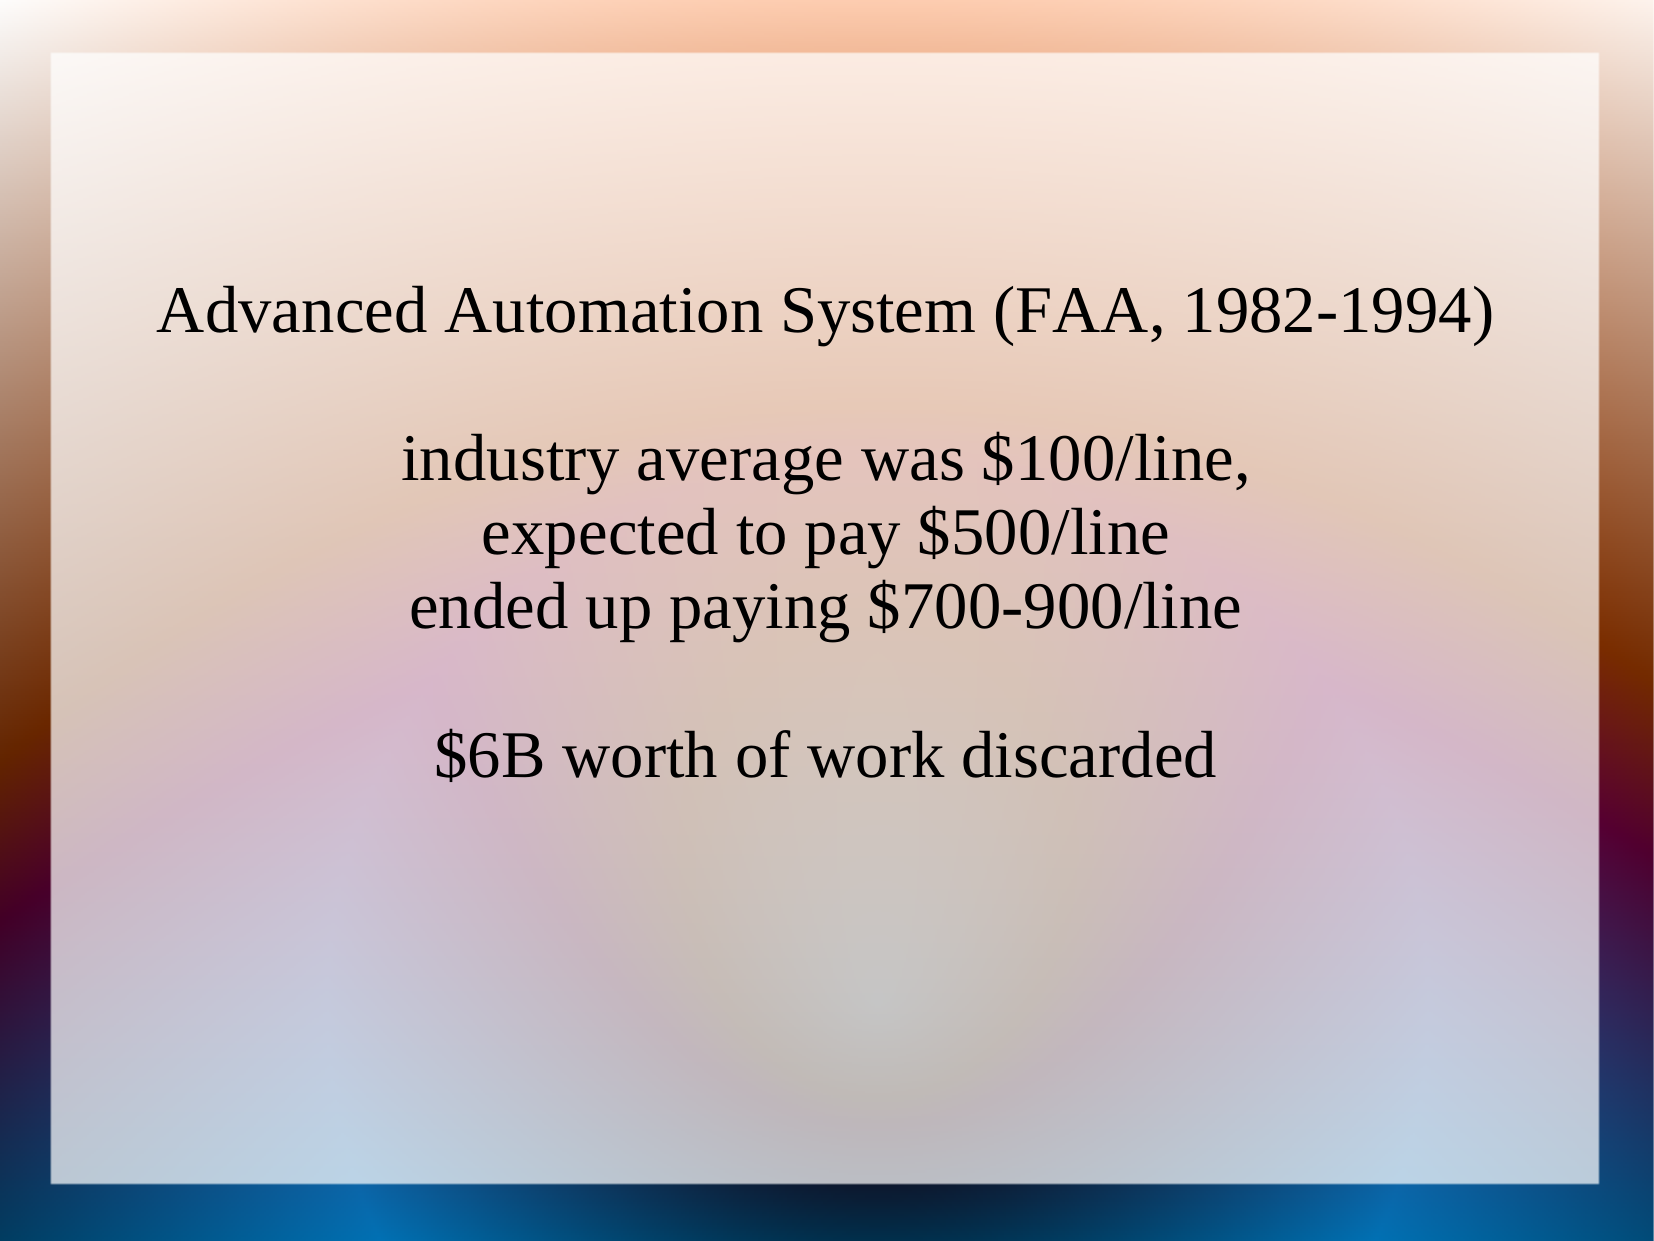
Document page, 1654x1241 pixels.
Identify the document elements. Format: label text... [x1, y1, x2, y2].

picture [0, 0, 1654, 1241]
subtitle Advanced Automation System (FAA, 1982-1994) industry average was $100/line, expected to pay $500/line ended up paying $700-900/line $6B worth of work discarded [82, 55, 1571, 1010]
